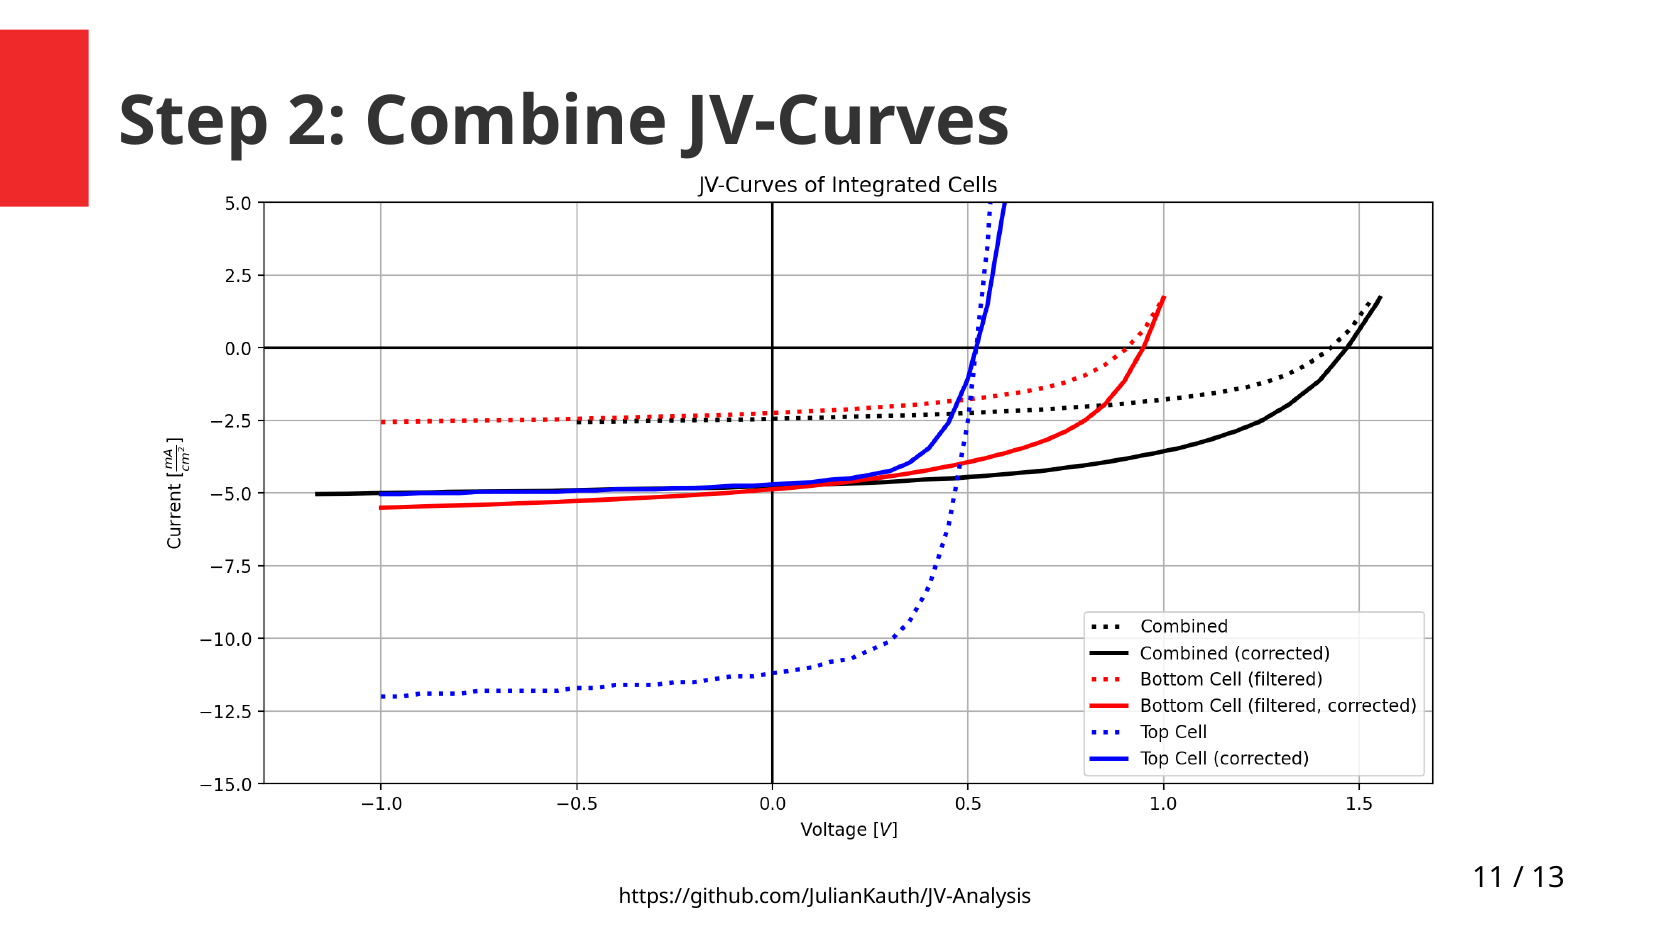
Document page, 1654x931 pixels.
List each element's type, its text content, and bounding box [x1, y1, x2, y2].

title Step 2: Combine JV-Curves [118, 29, 1595, 207]
picture [150, 163, 1445, 853]
